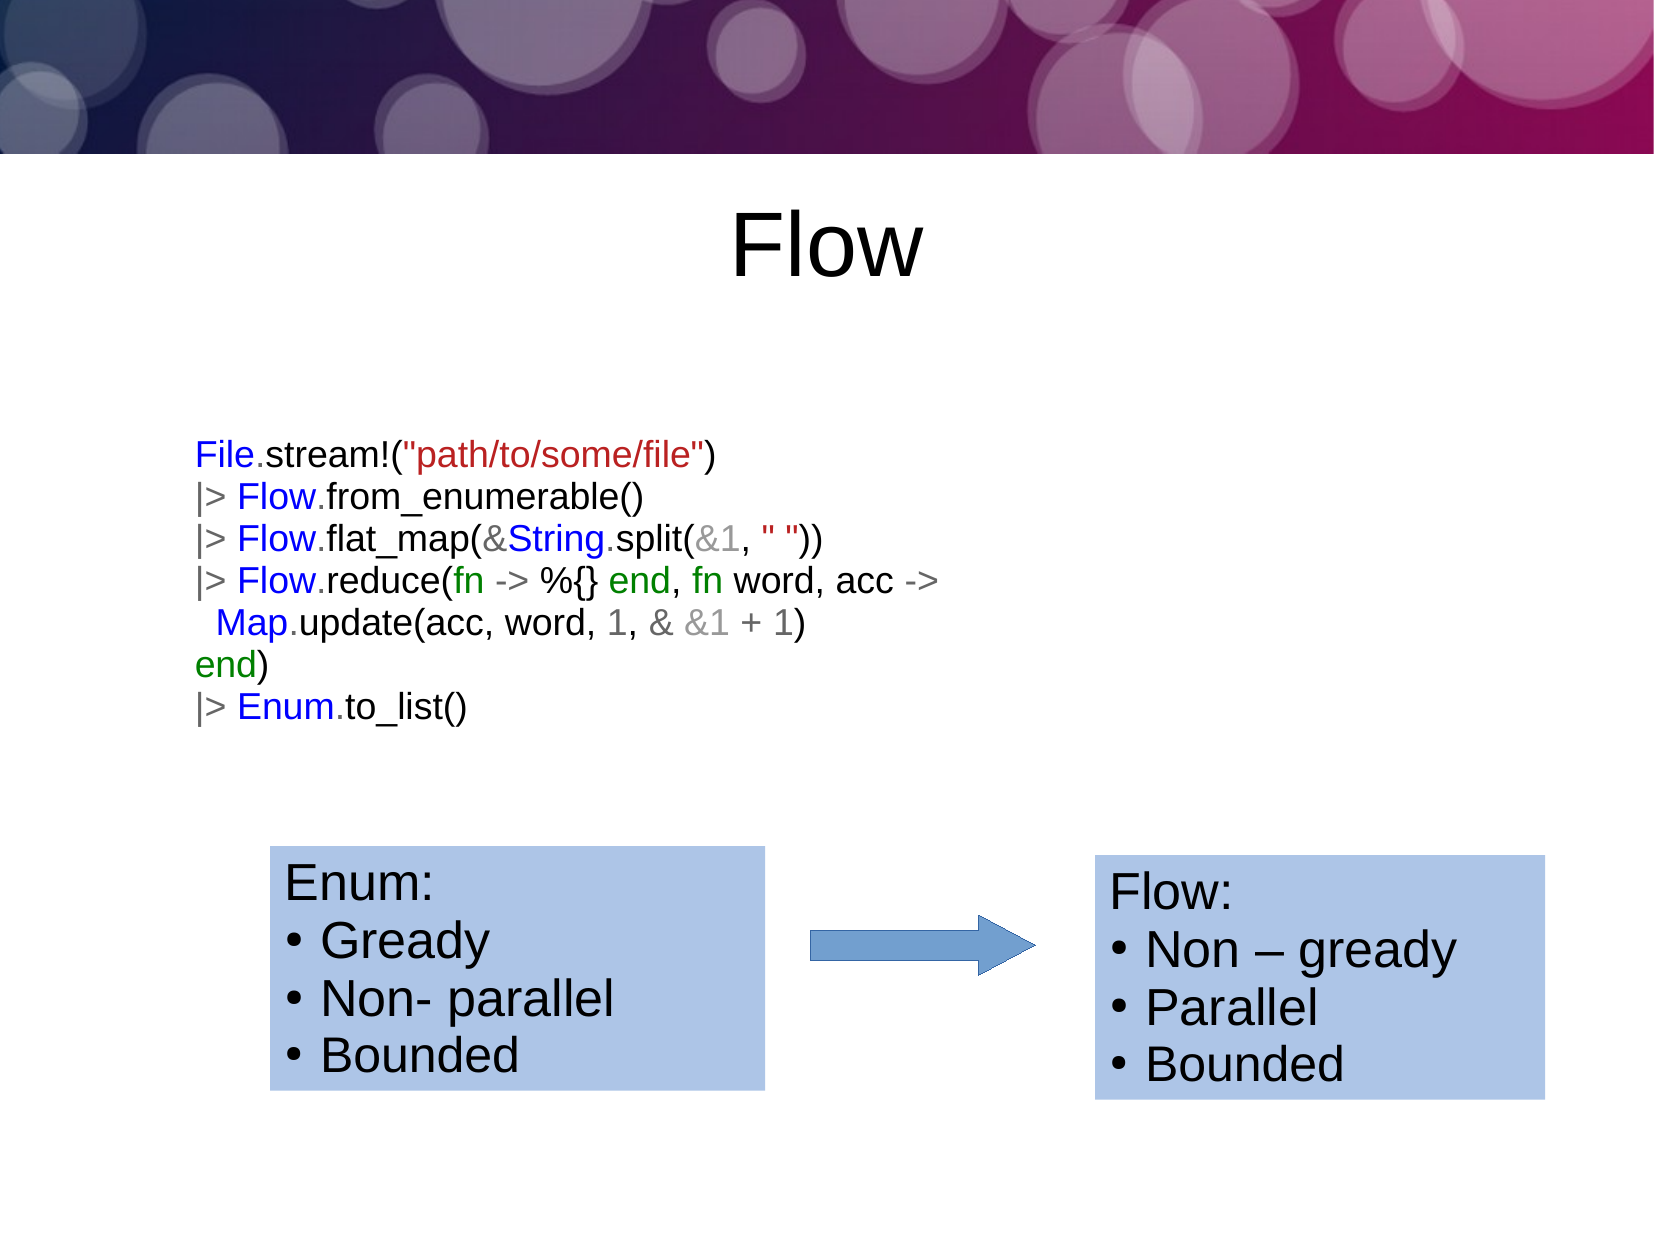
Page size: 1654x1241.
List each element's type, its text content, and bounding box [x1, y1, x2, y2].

text_box Enum: Gready Non- parallel Bounded [270, 846, 766, 1091]
picture [0, 0, 1654, 154]
text_box [810, 915, 1036, 976]
title Flow [82, 159, 1571, 331]
text_box Flow: Non – gready Parallel Bounded [1095, 855, 1546, 1100]
text_box File.stream!("path/to/some/file") |> Flow.from_enumerable() |> Flow.flat_map(&String.split(&1, " ")) |> Flow.reduce(fn -> %{} end, fn word, acc -> Map.update(acc, word, 1, & &1 + 1) end) |> Enum.to_list() [179, 426, 955, 735]
